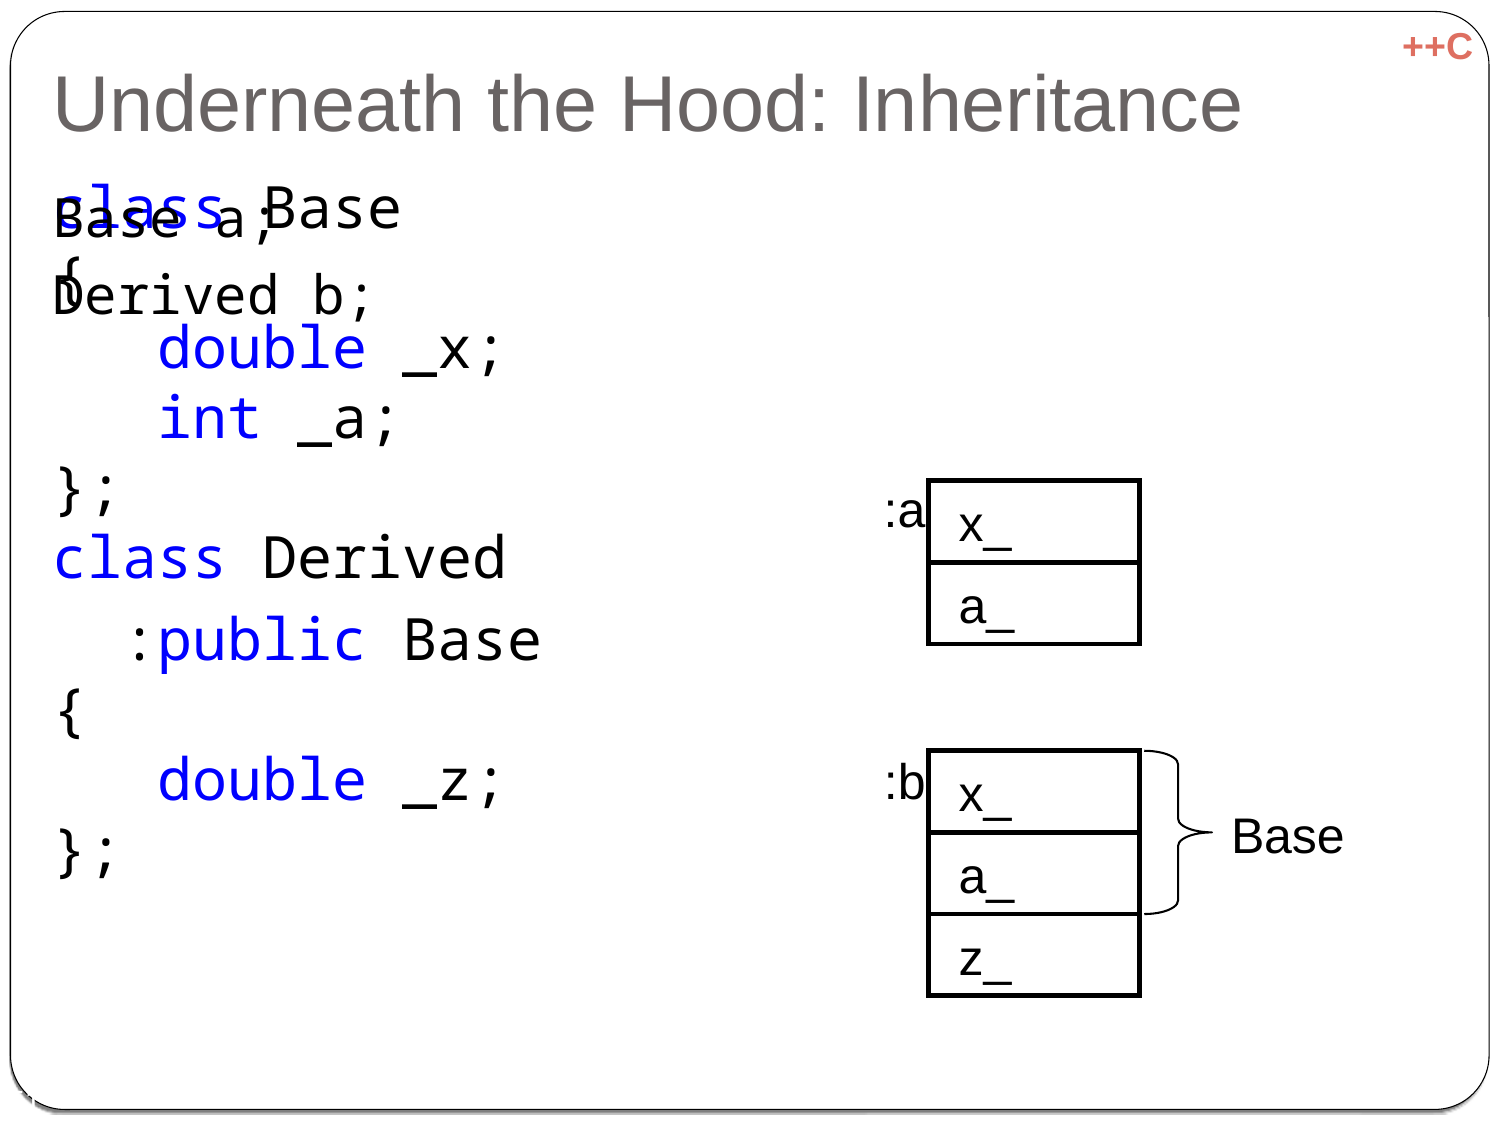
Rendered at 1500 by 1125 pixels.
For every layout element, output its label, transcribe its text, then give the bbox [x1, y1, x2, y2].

text_box Base [1187, 780, 1375, 886]
text_box _z [928, 914, 1140, 996]
text_box a: [853, 455, 956, 561]
title Underneath the Hood: Inheritance [37, 45, 1463, 162]
list Base a; Derived b; [37, 162, 1463, 1088]
text_box _x [928, 480, 1140, 562]
text_box _a [928, 562, 1140, 644]
text_box b: [853, 727, 956, 833]
text_box _x [956, 750, 1140, 832]
slide_number <number> [0, 1074, 50, 1125]
text_box _a [928, 832, 1140, 914]
